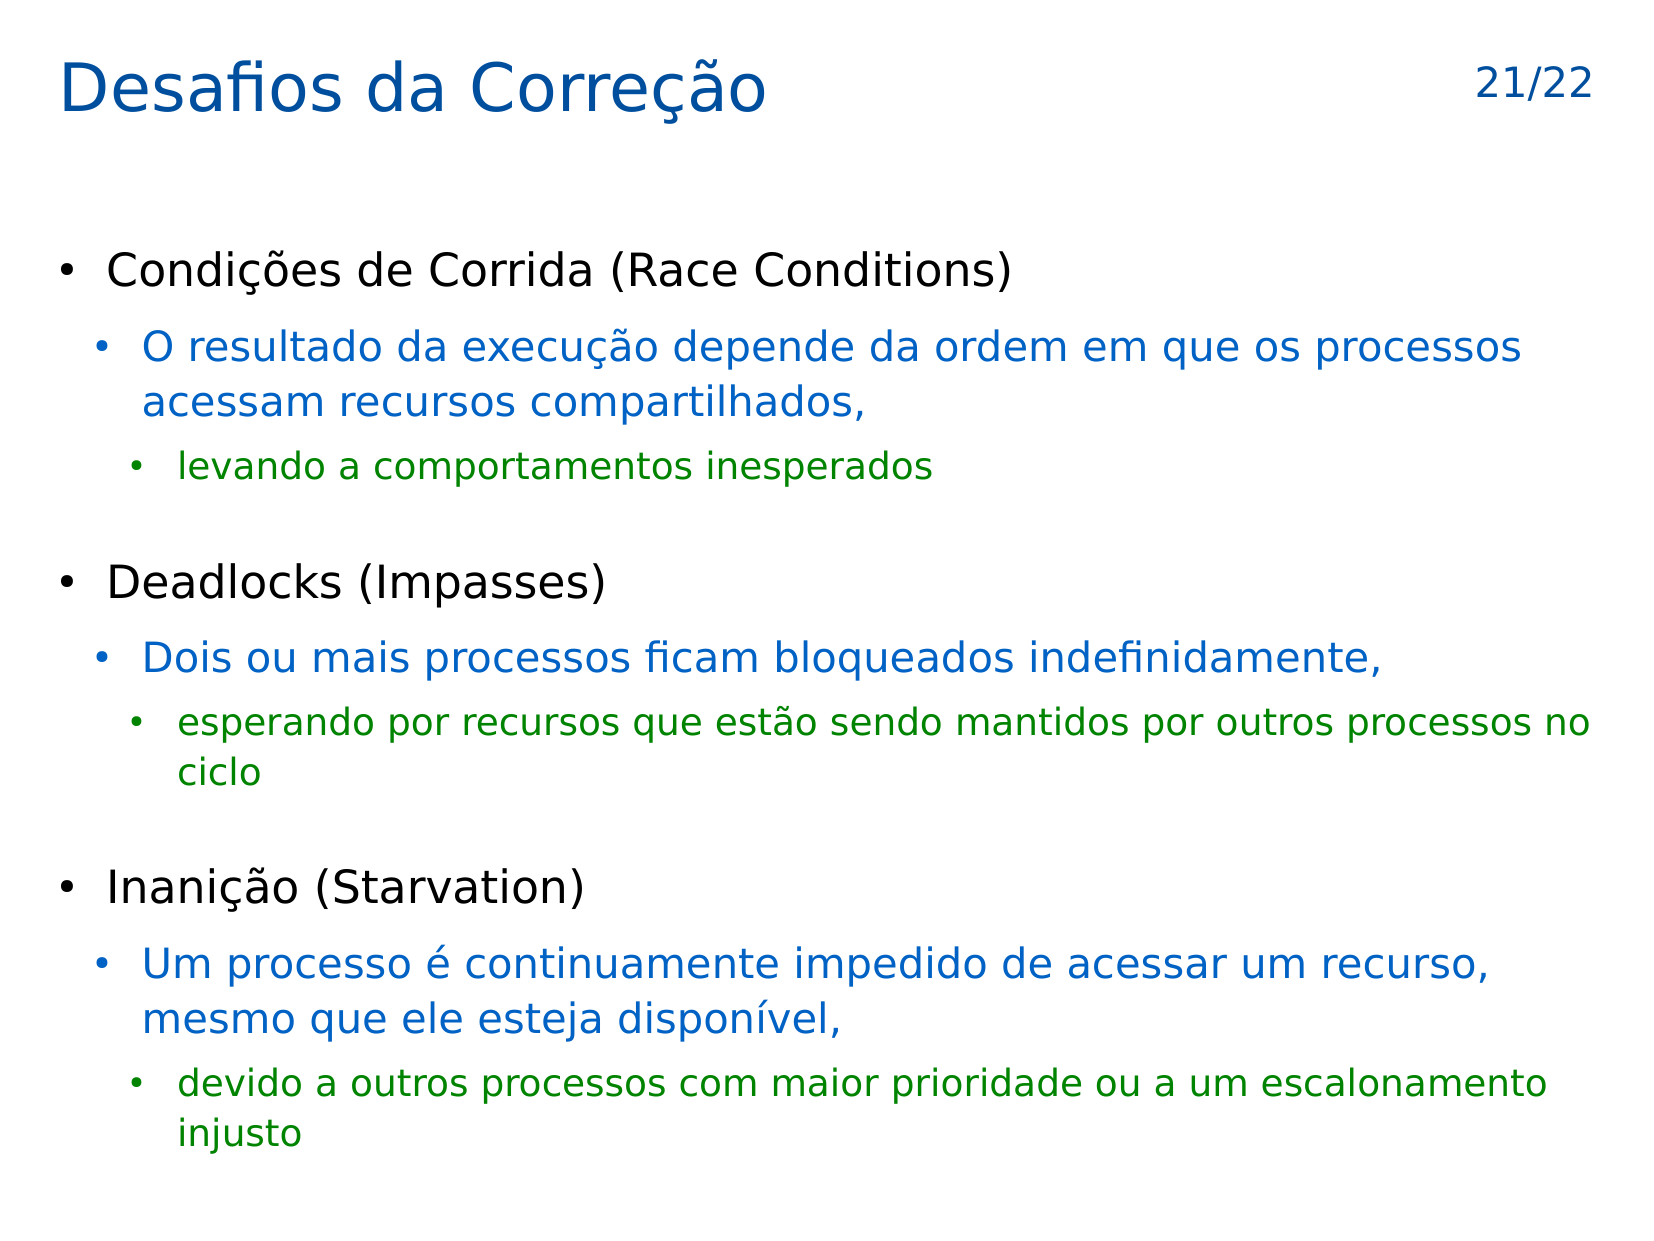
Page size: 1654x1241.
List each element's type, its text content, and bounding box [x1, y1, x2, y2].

list Condições de Corrida (Race Conditions) O resultado da execução depende da ordem em que os processos acessam recursos compartilhados, levando a comportamentos inesperados Deadlocks (Impasses) Dois ou mais processos ficam bloqueados indefinidamente, esperando por recursos que estão sendo mantidos por outros processos no ciclo Inanição (Starvation) Um processo é continuamente impedido de acessar um recurso, mesmo que ele esteja disponível, devido a outros processos com maior prioridade ou a um escalonamento injusto [59, 236, 1595, 1211]
title Desafios da Correção [59, 29, 1625, 148]
